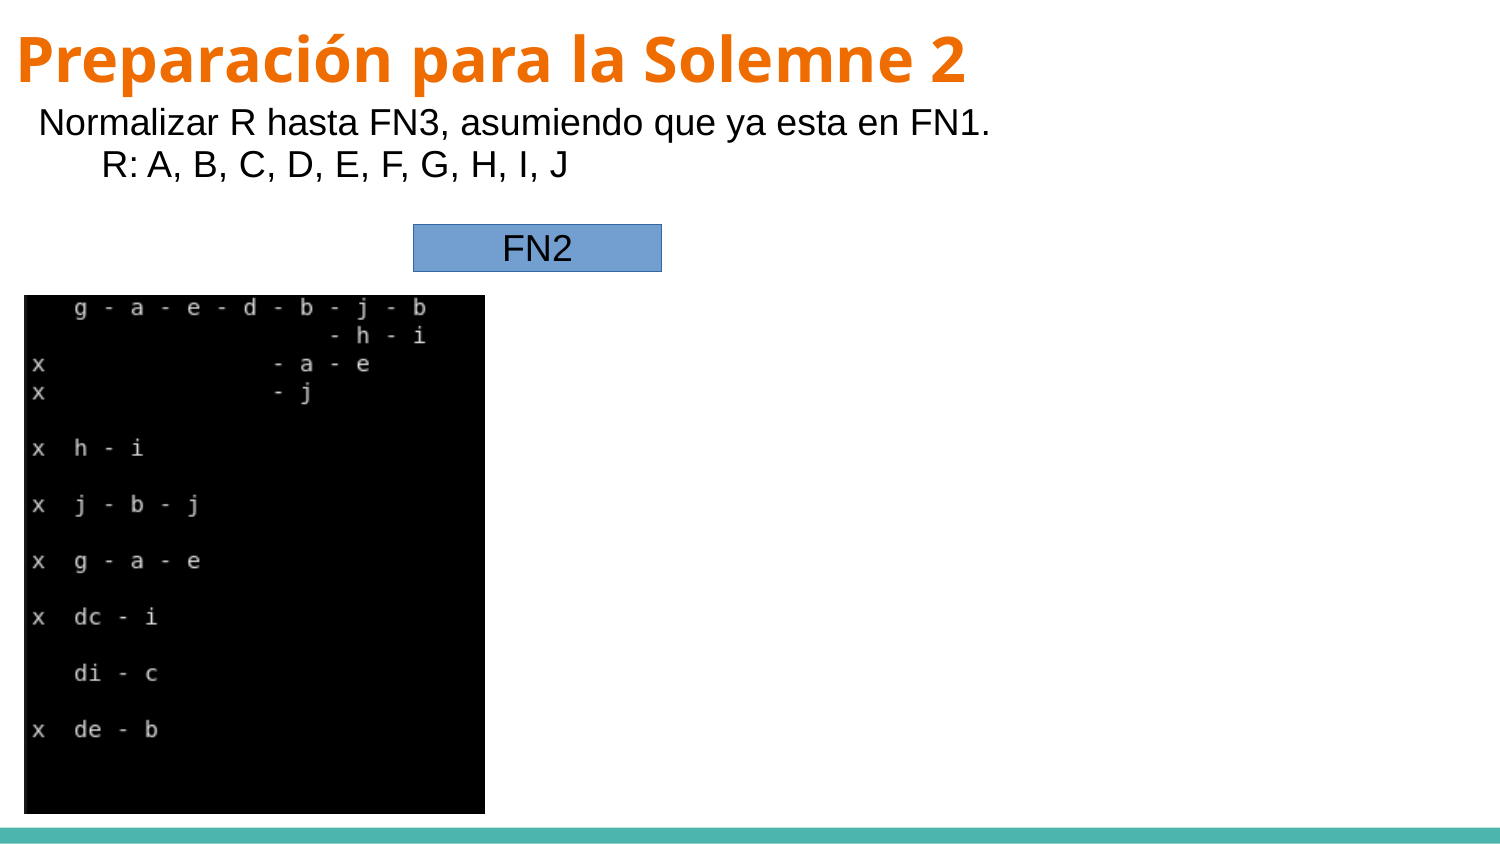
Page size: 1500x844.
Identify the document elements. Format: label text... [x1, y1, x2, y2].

title Preparación para la Solemne 2 [0, 0, 1398, 116]
text_box FN2 [413, 224, 662, 272]
picture [24, 295, 485, 814]
text_box Normalizar R hasta FN3, asumiendo que ya esta en FN1. R: A, B, C, D, E, F, G, H, I, J [23, 94, 1394, 844]
